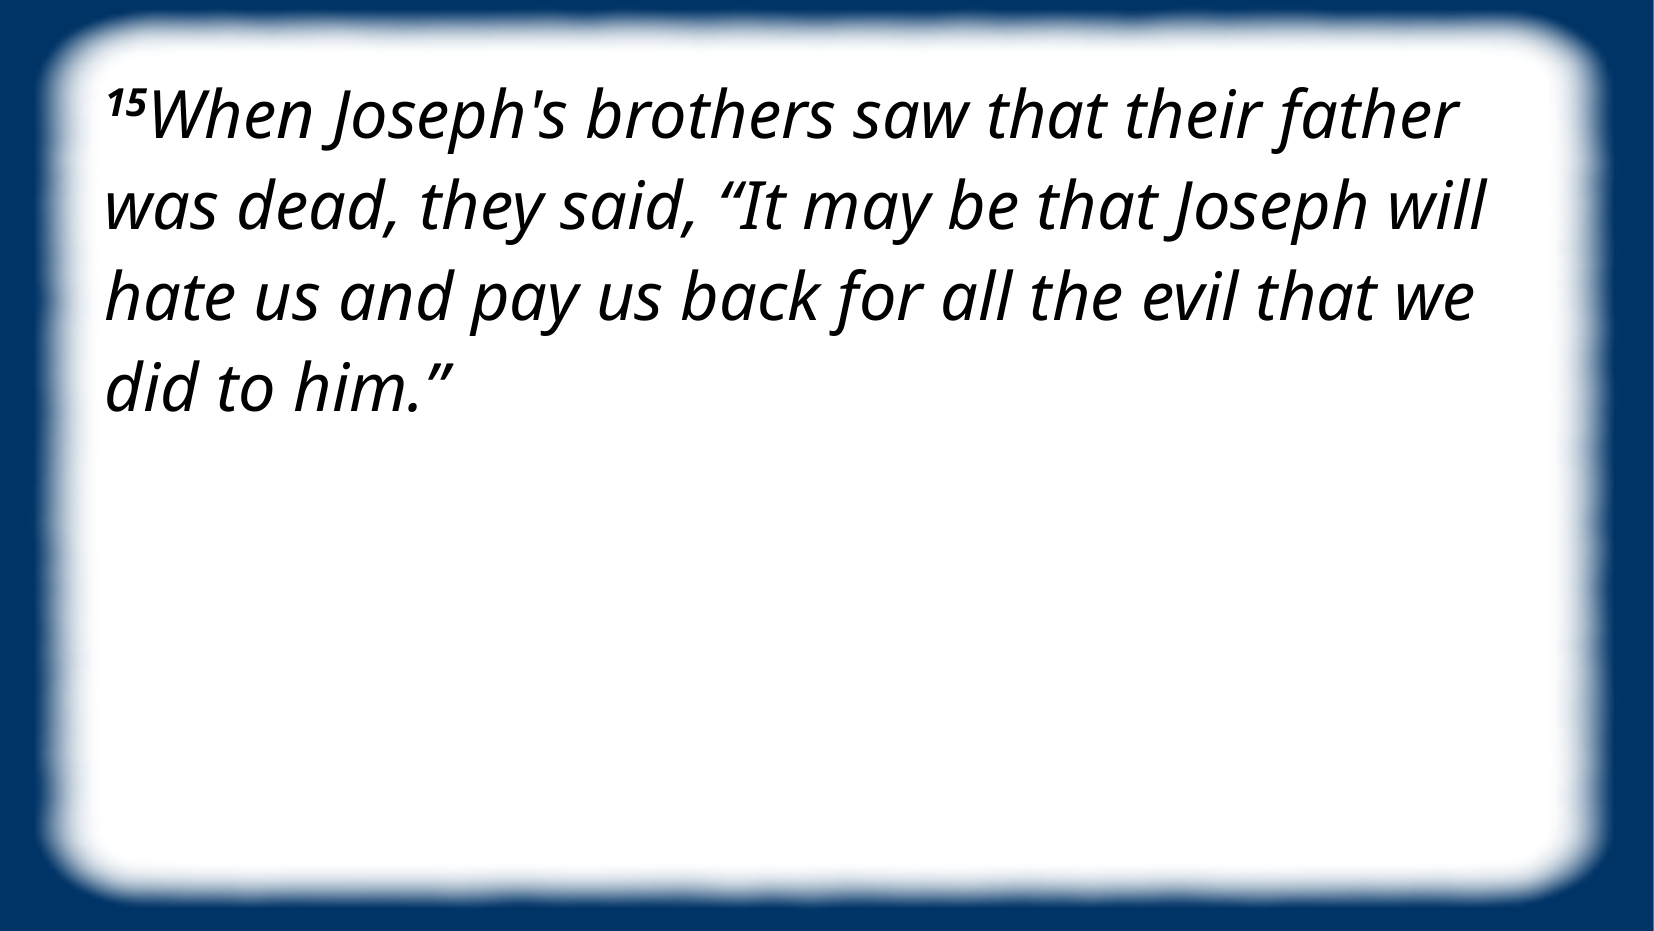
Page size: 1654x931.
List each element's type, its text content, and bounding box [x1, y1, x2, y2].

picture [0, 0, 1654, 931]
text_box 15When Joseph's brothers saw that their father was dead, they said, “It may be that Joseph will hate us and pay us back for all the evil that we did to him.” [90, 60, 1546, 430]
